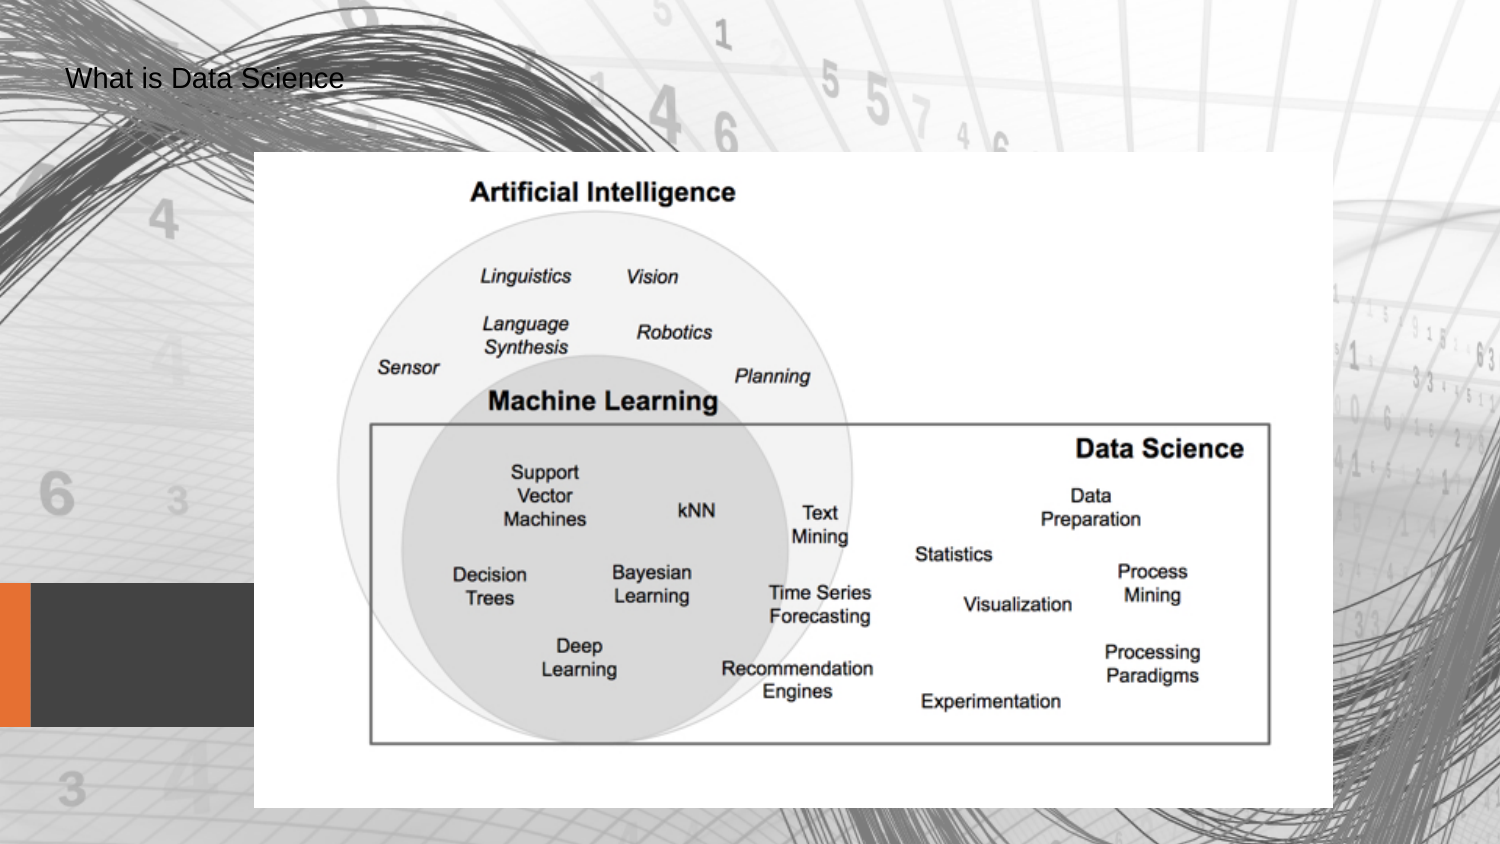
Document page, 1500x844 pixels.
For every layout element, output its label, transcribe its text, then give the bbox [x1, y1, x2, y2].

picture [0, 0, 1500, 844]
title What is Data Science [50, 27, 1401, 126]
